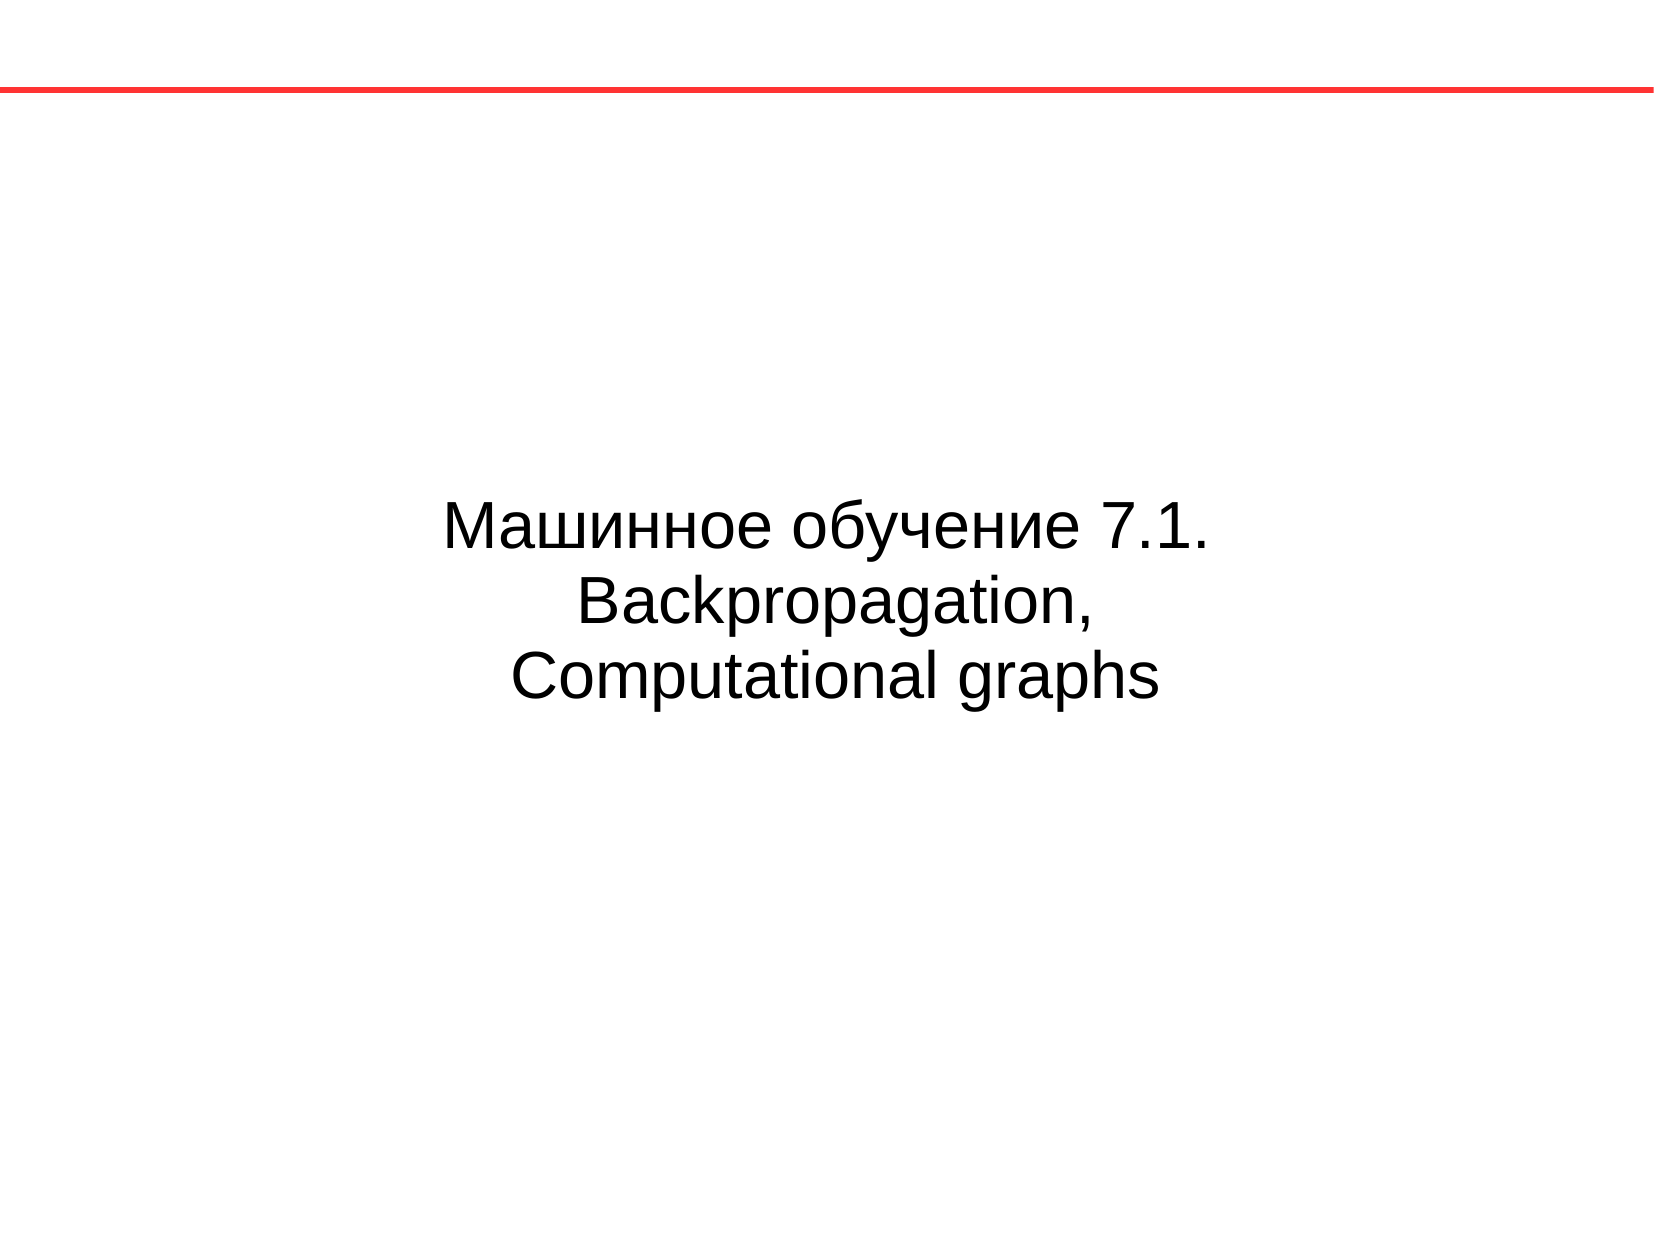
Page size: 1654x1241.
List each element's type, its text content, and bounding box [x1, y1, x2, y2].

subtitle Машинное обучение 7.1. Backpropagation, Computational graphs [82, 240, 1571, 961]
